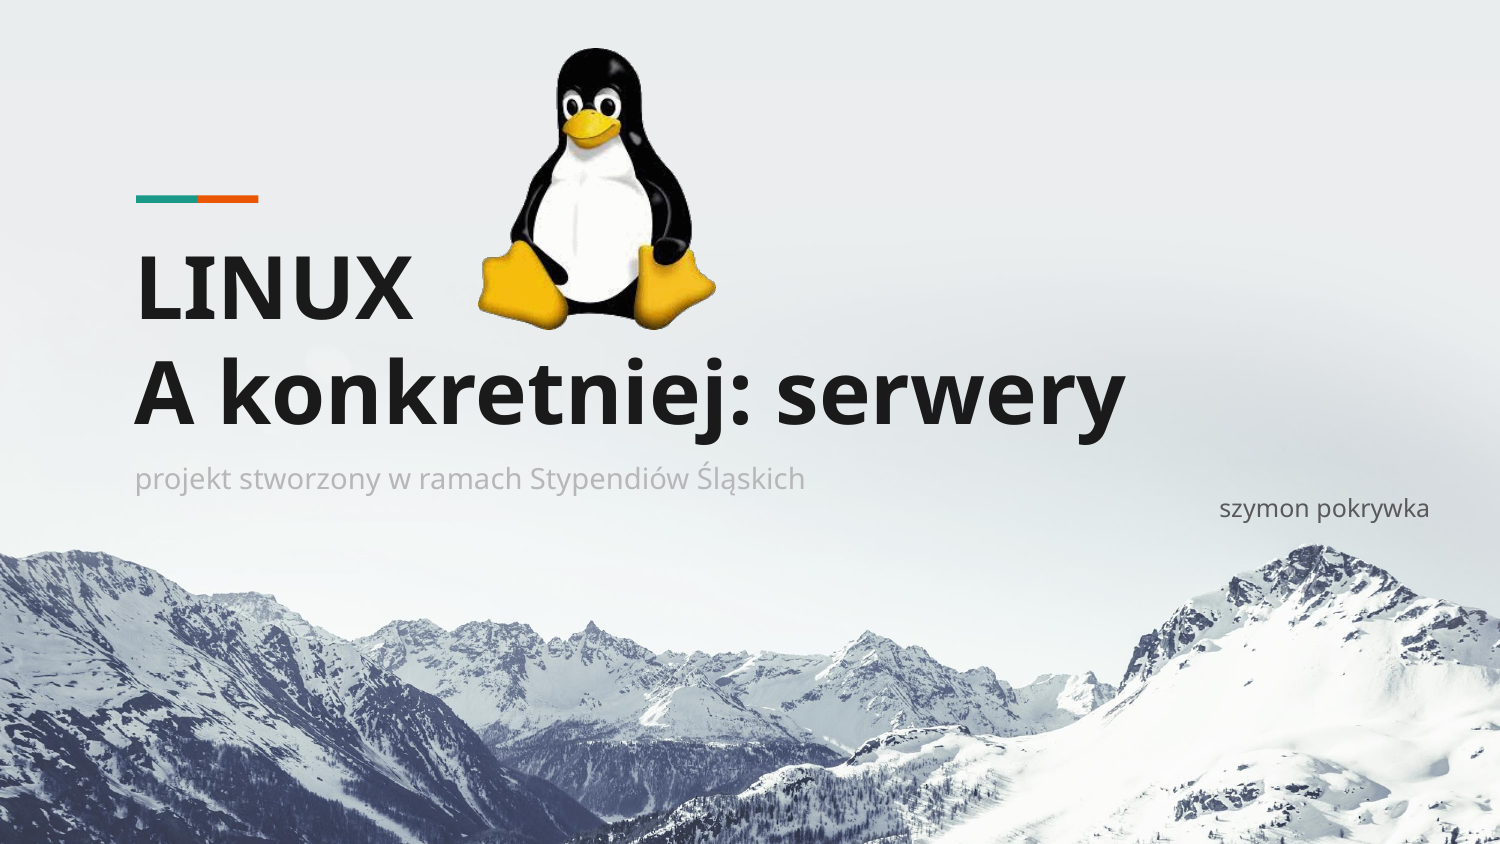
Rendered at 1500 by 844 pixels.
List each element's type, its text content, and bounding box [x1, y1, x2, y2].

picture [0, 48, 1500, 791]
text_box projekt stworzony w ramach Stypendiów Śląskich [119, 445, 1093, 511]
title LINUX A konkretniej: serwery [119, 216, 1381, 490]
subtitle szymon pokrywka [1204, 477, 1500, 553]
